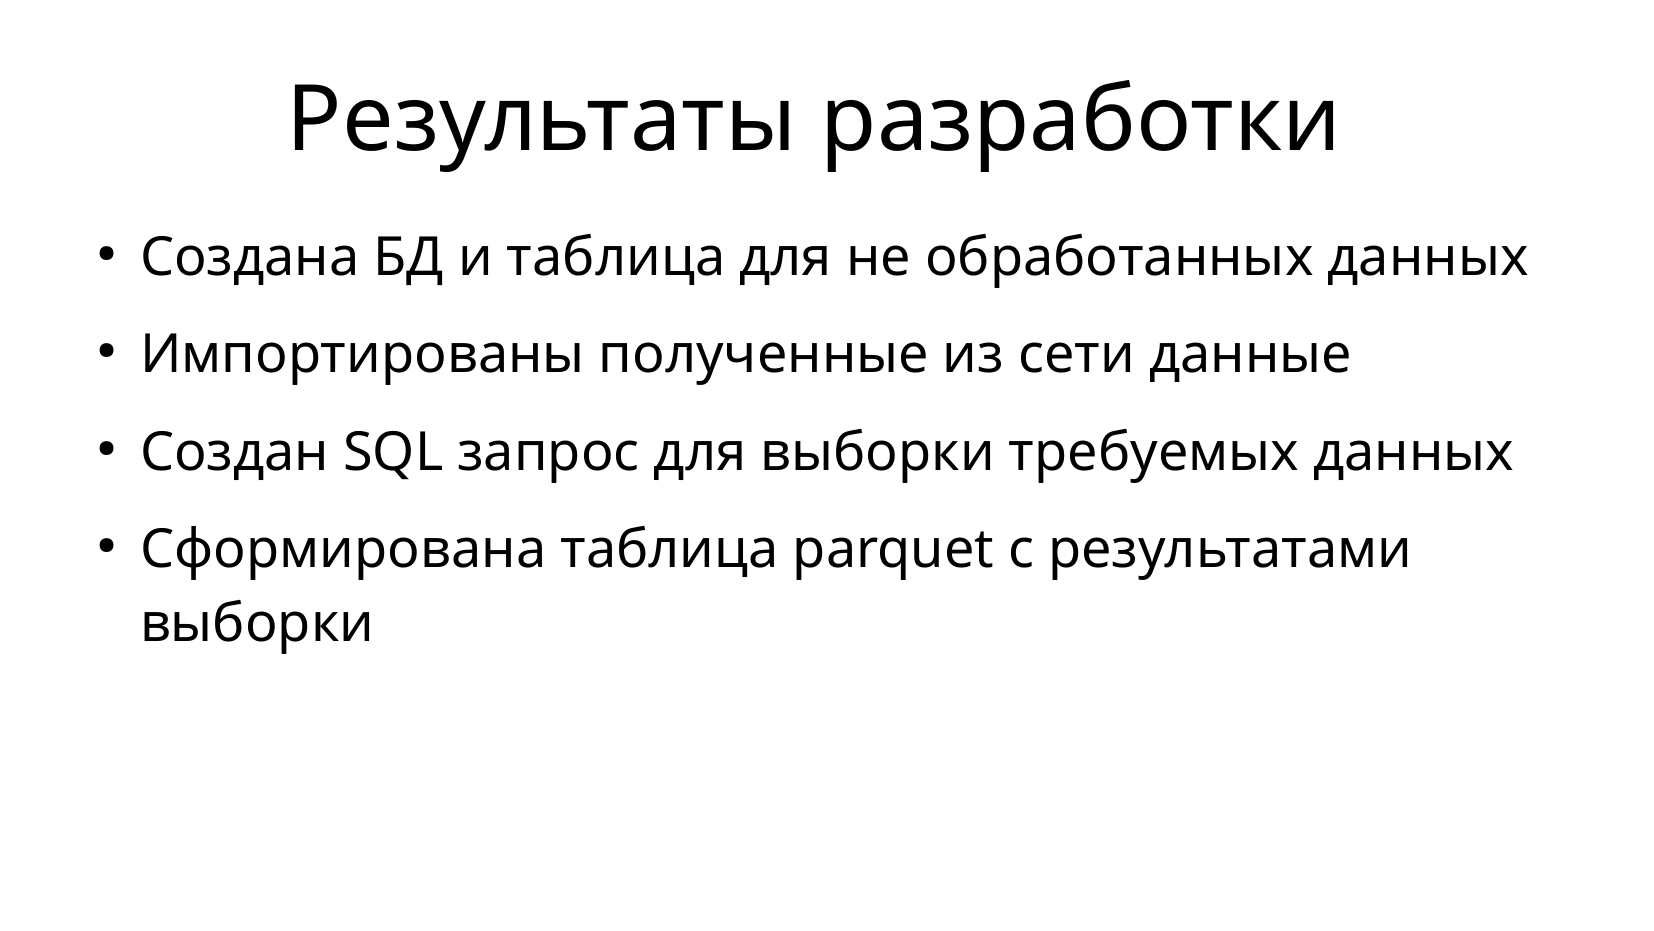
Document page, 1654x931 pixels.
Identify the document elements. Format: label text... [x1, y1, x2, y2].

title Результаты разработки [82, 37, 1571, 193]
list Создана БД и таблица для не обработанных данных Импортированы полученные из сети данные Создан SQL запрос для выборки требуемых данных Сформирована таблица parquet с результатами выборки [82, 217, 1571, 758]
